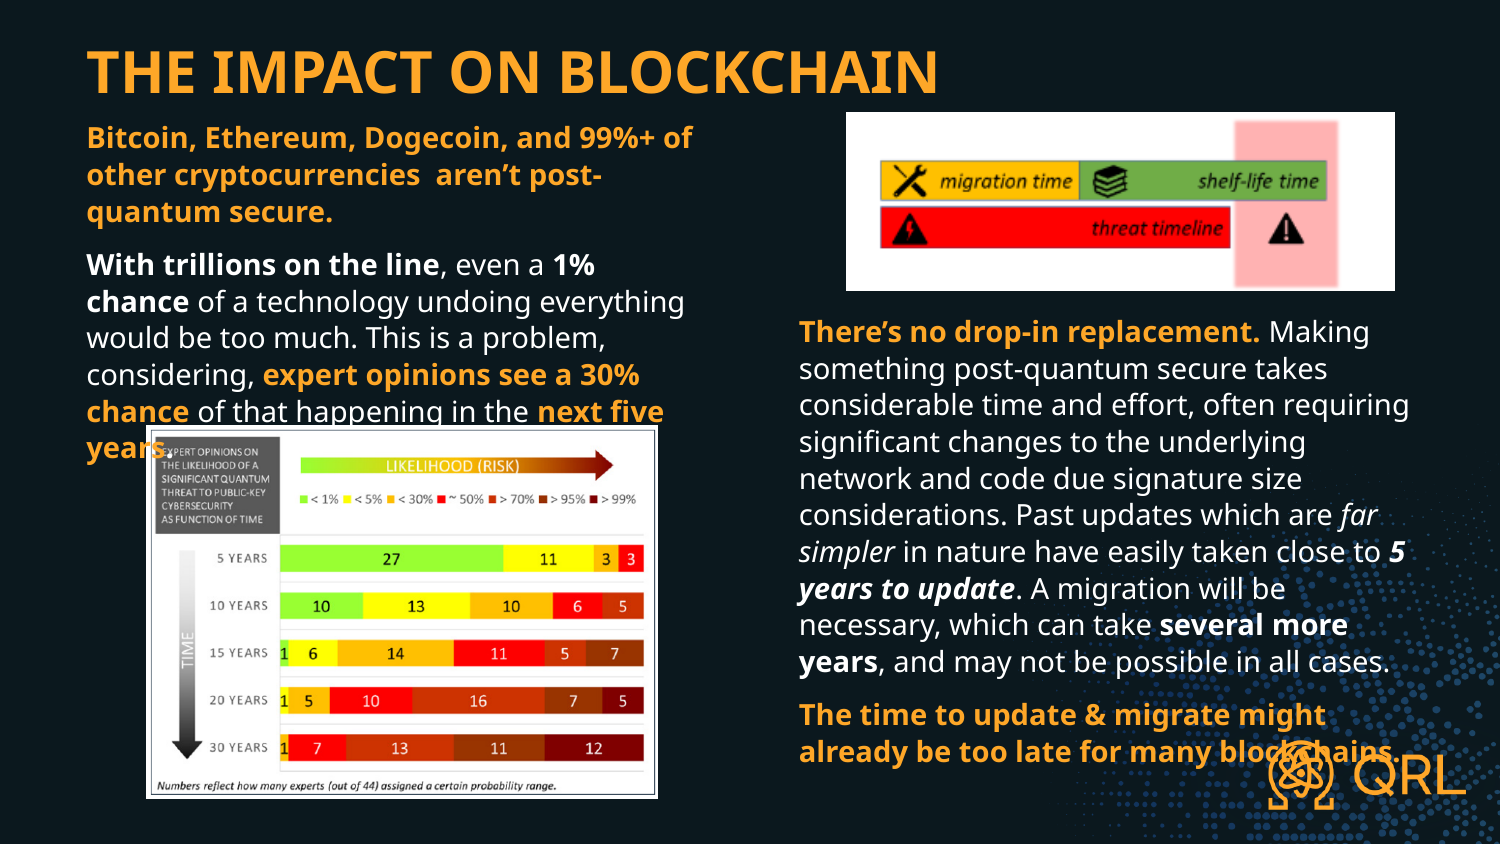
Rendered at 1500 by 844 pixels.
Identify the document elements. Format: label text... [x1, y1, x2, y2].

list There’s no drop-in replacement. Making something post-quantum secure takes considerable time and effort, often requiring significant changes to the underlying network and code due signature size considerations. Past updates which are far simpler in nature have easily taken close to 5 years to update. A migration will be necessary, which can take several more years, and may not be possible in all cases. The time to update & migrate might already be too late for many blockchains. [787, 305, 1425, 792]
title THE IMPACT ON BLOCKCHAIN [75, 0, 1425, 152]
picture [0, 0, 1500, 844]
list Bitcoin, Ethereum, Dogecoin, and 99%+ of other cryptocurrencies aren’t post-quantum secure. With trillions on the line, even a 1% chance of a technology undoing everything would be too much. This is a problem, considering, expert opinions see a 30% chance of that happening in the next five years. [75, 112, 713, 599]
